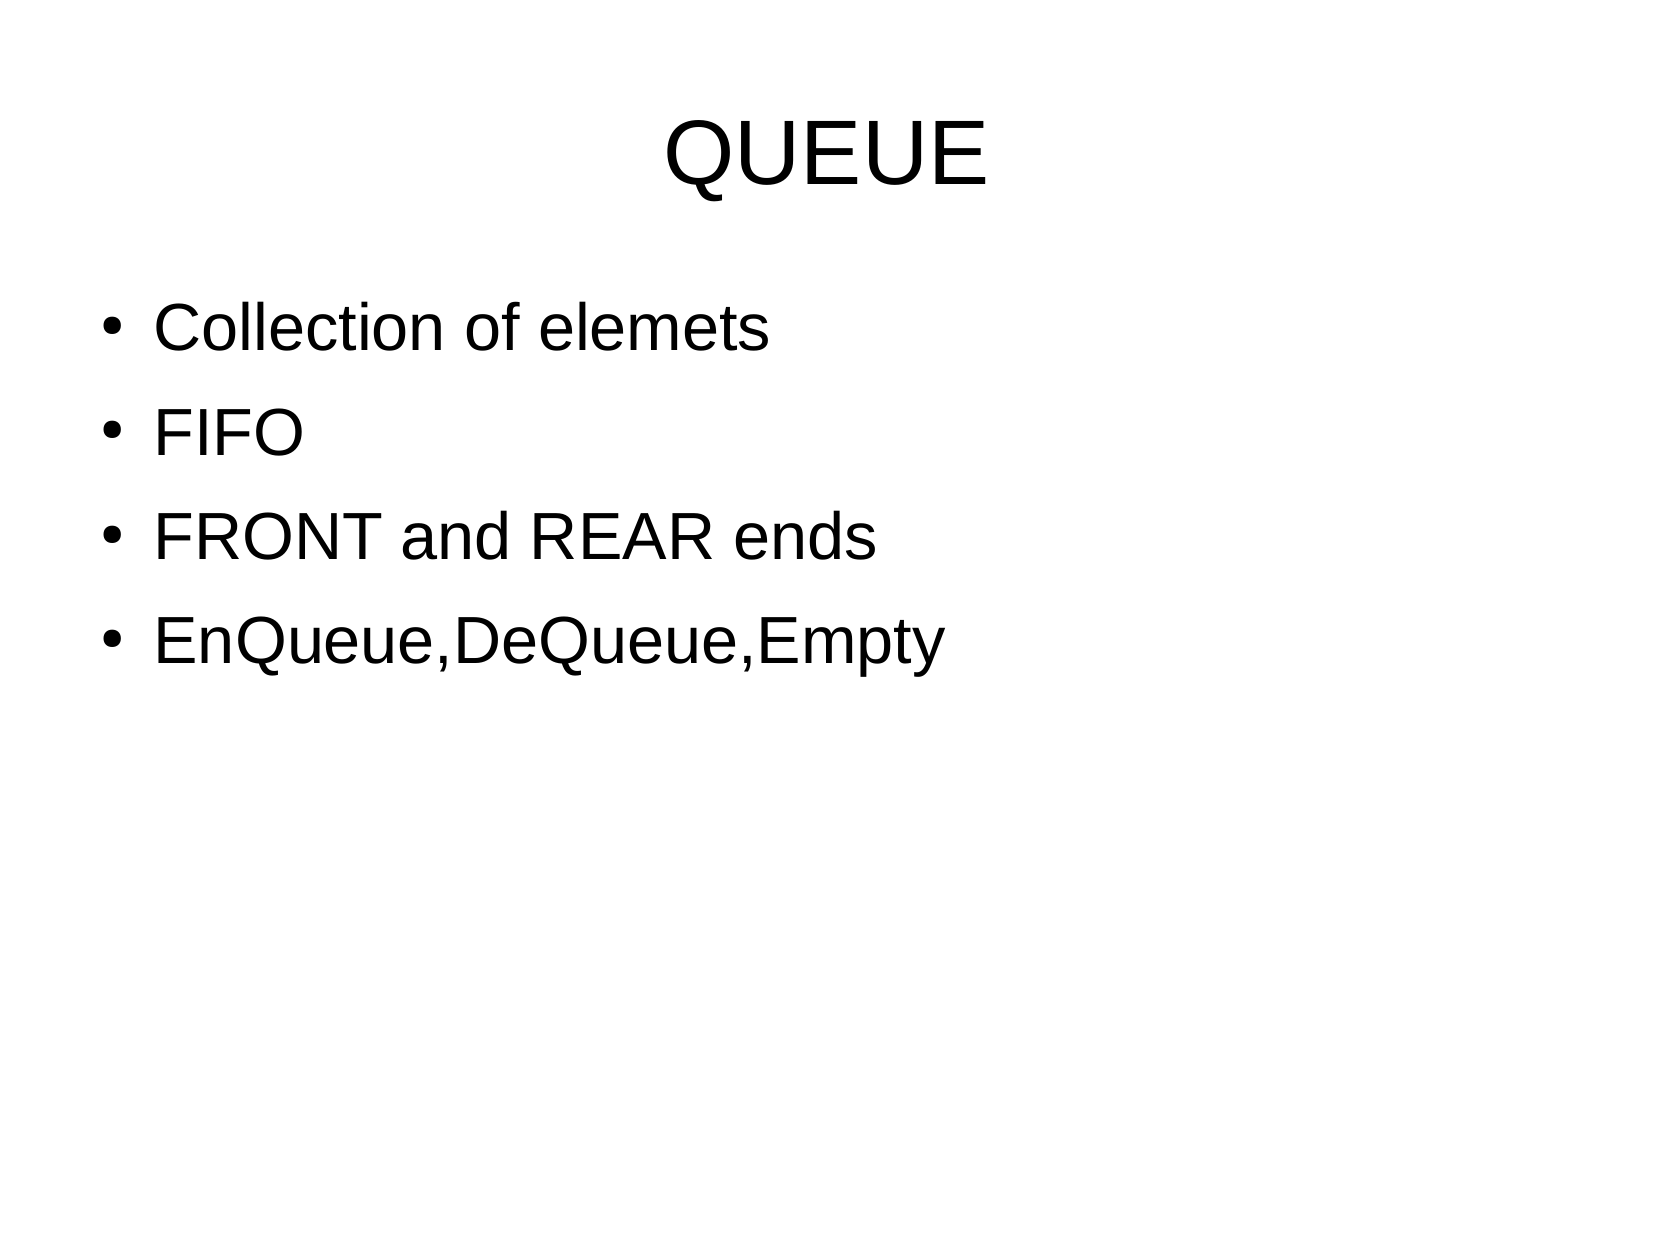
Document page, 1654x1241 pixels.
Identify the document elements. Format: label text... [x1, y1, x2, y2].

list Collection of elemets FIFO FRONT and REAR ends EnQueue,DeQueue,Empty [82, 290, 1571, 1010]
title QUEUE [82, 49, 1571, 257]
